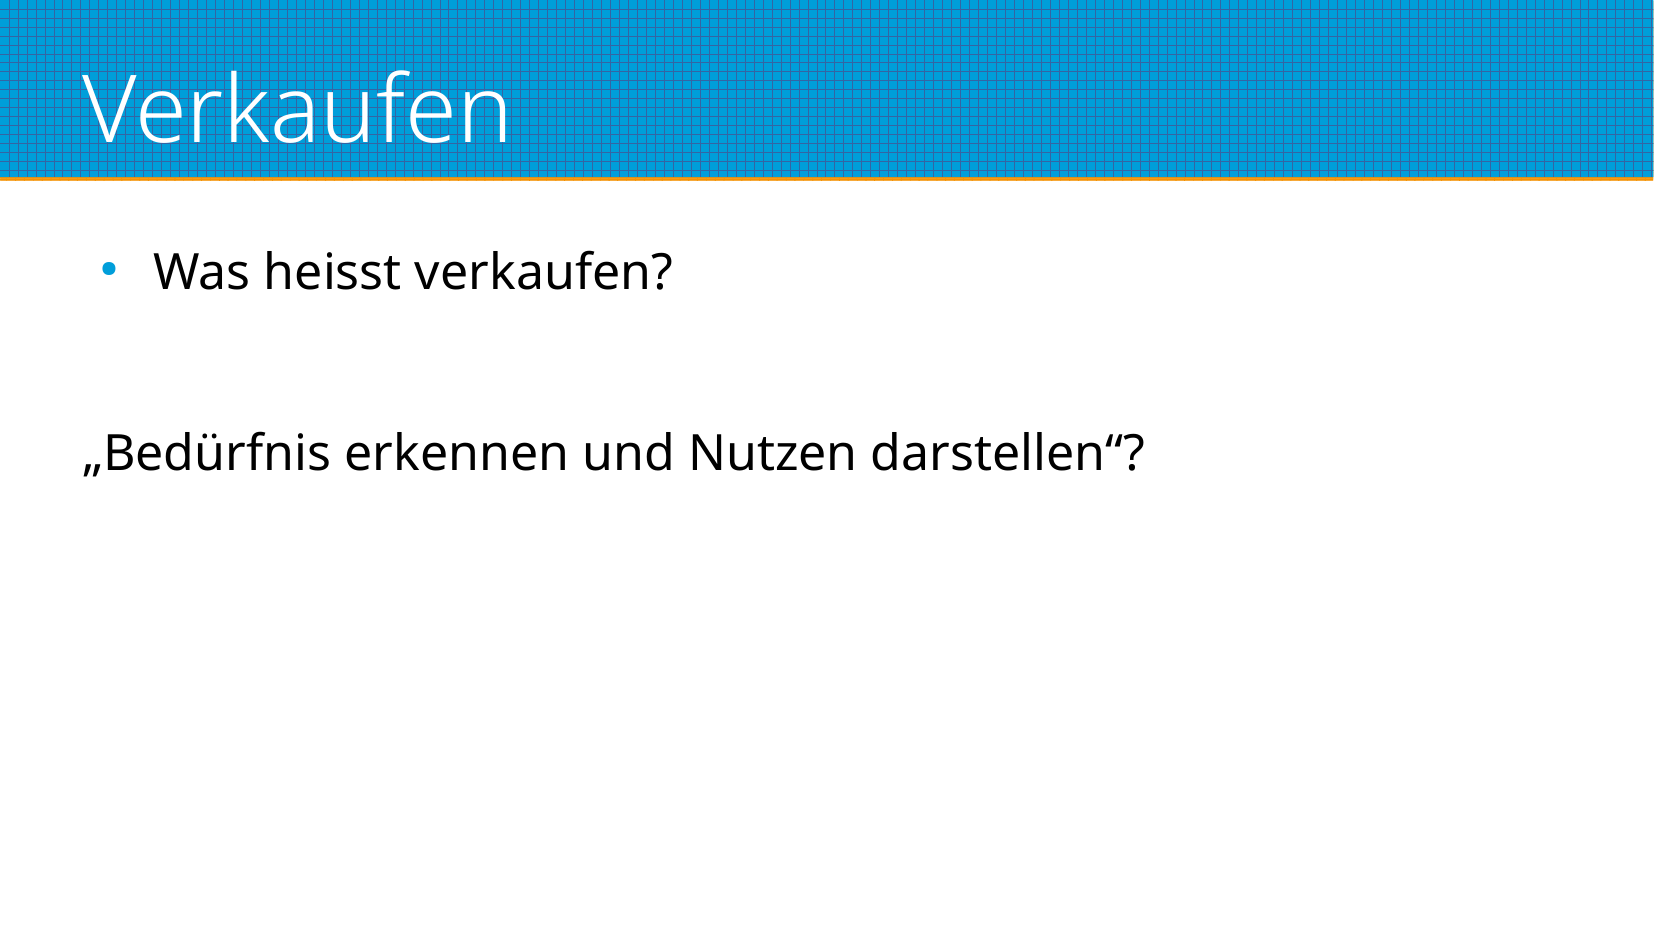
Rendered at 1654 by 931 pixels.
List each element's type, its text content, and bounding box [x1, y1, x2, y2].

list Was heisst verkaufen? „Bedürfnis erkennen und Nutzen darstellen“? [82, 236, 1563, 811]
title Verkaufen [82, 14, 1571, 171]
